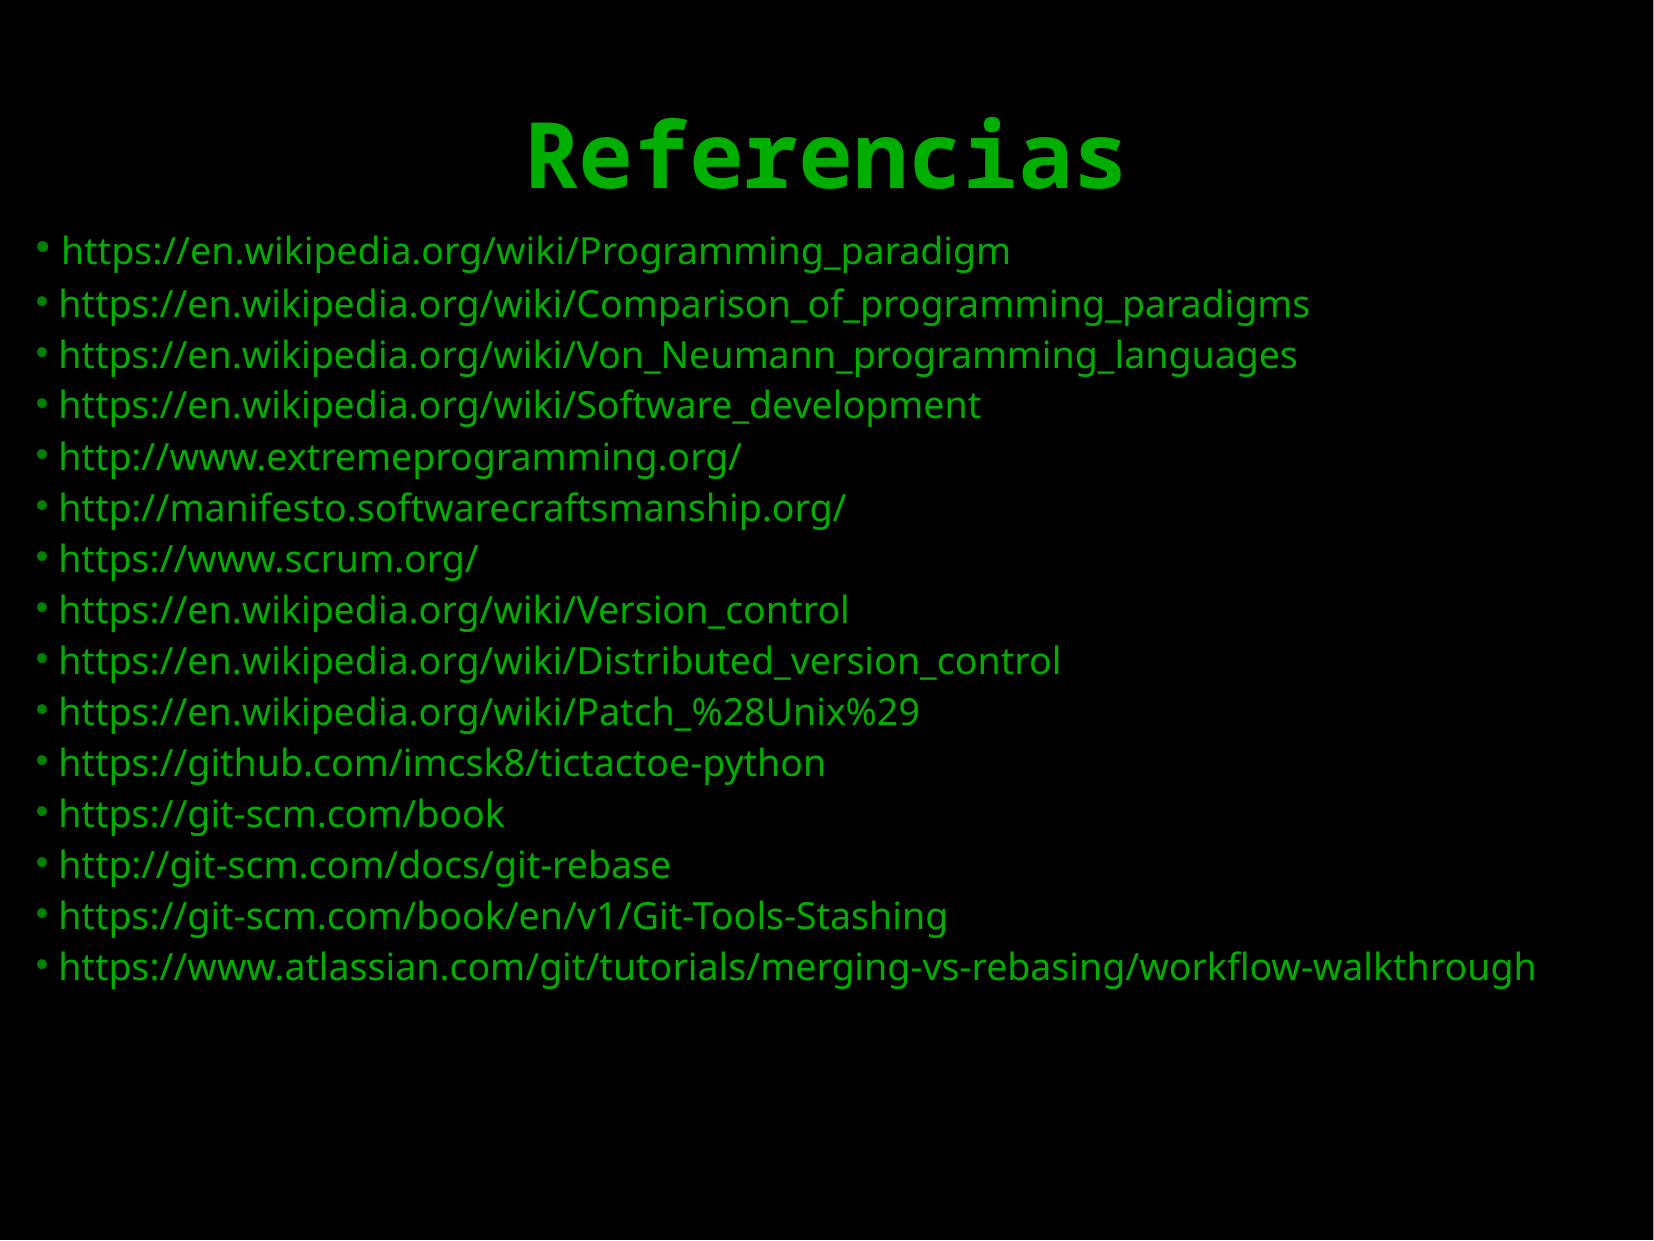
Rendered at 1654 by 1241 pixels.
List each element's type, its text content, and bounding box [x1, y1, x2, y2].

text_box https://en.wikipedia.org/wiki/Programming_paradigm https://en.wikipedia.org/wiki/Comparison_of_programming_paradigms https://en.wikipedia.org/wiki/Von_Neumann_programming_languages https://en.wikipedia.org/wiki/Software_development http://www.extremeprogramming.org/ http://manifesto.softwarecraftsmanship.org/ https://www.scrum.org/ https://en.wikipedia.org/wiki/Version_control https://en.wikipedia.org/wiki/Distributed_version_control https://en.wikipedia.org/wiki/Patch_%28Unix%29 https://github.com/imcsk8/tictactoe-python https://git-scm.com/book http://git-scm.com/docs/git-rebase https://git-scm.com/book/en/v1/Git-Tools-Stashing https://www.atlassian.com/git/tutorials/merging-vs-rebasing/workflow-walkthrough [35, 193, 1619, 1019]
title Referencias [82, 49, 1571, 193]
